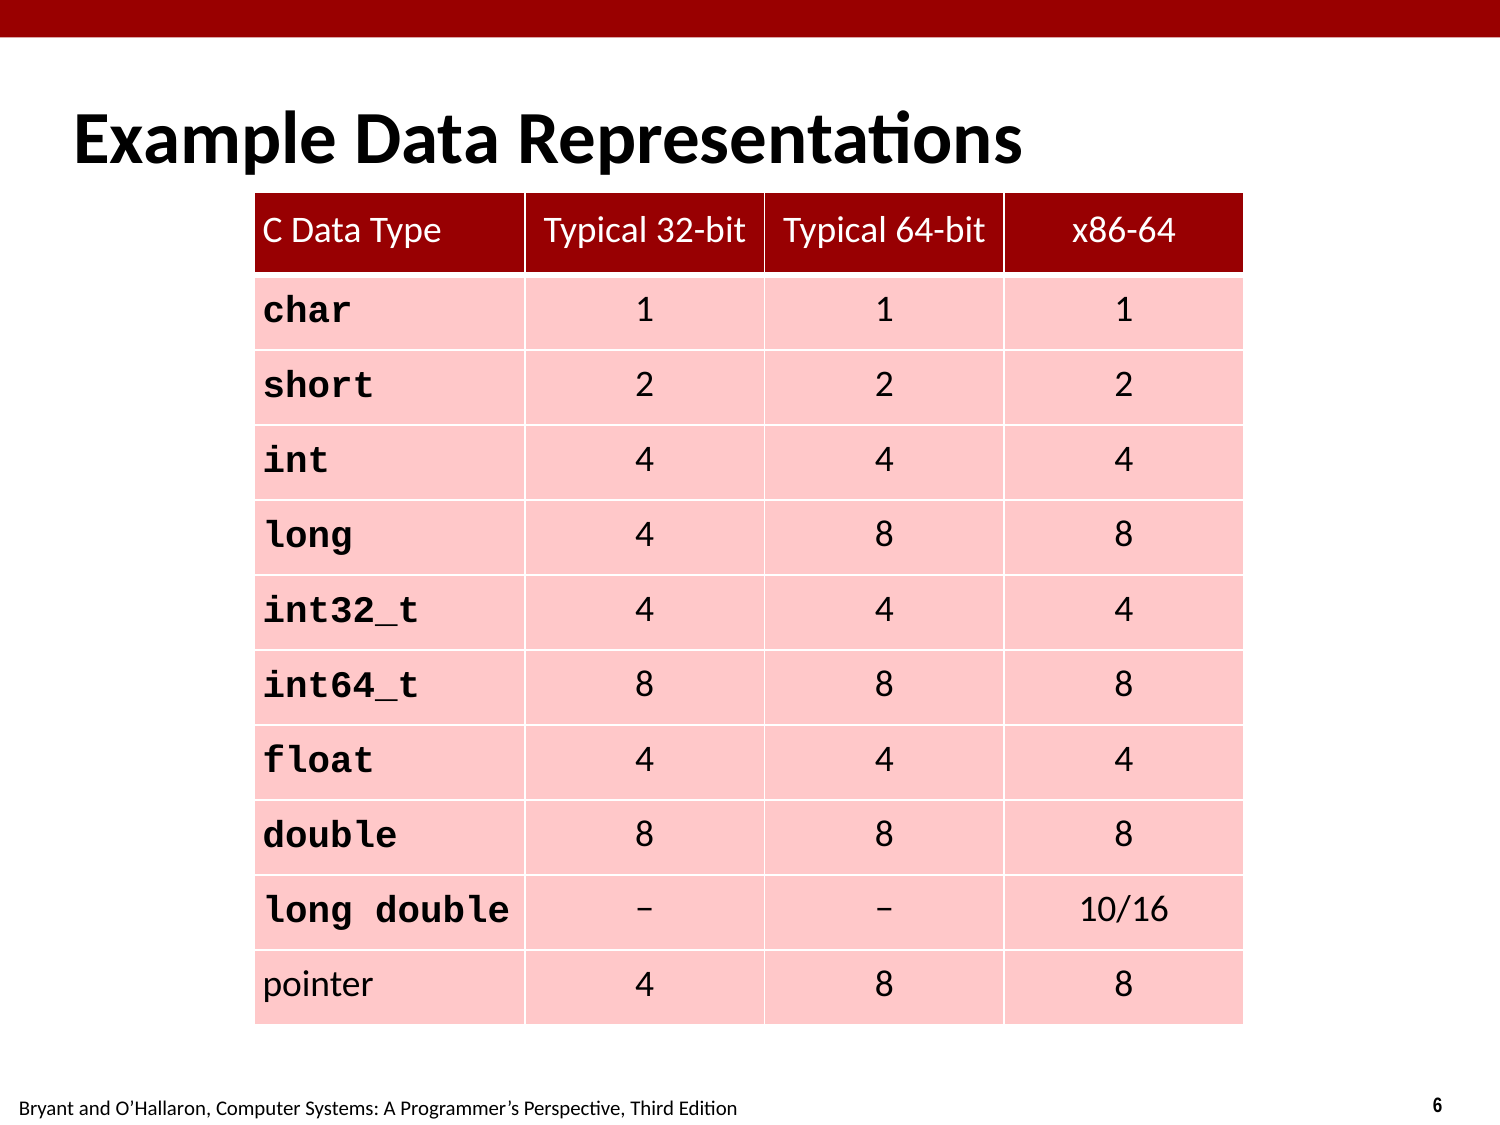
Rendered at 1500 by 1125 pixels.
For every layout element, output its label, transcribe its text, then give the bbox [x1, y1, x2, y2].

table_cell 4 [526, 576, 764, 649]
table_cell 4 [526, 501, 764, 574]
table_header Typical 32-bit [526, 193, 764, 272]
table_cell 8 [765, 801, 1003, 874]
table_cell 8 [526, 801, 764, 874]
table_cell 4 [526, 426, 764, 499]
table_cell 4 [526, 951, 764, 1024]
table_cell 1 [526, 278, 764, 349]
table_cell 1 [765, 278, 1003, 349]
table_cell 2 [526, 351, 764, 424]
table_cell 8 [1005, 951, 1243, 1024]
table_header x86-64 [1005, 193, 1243, 272]
table_cell int32_t [255, 576, 524, 649]
title Example Data Representations [58, 71, 1304, 197]
table_header Typical 64-bit [765, 193, 1003, 272]
table_cell float [255, 726, 524, 799]
table_cell 10/16 [1005, 876, 1243, 949]
table_cell 2 [765, 351, 1003, 424]
table_cell 8 [1005, 501, 1243, 574]
table_cell 8 [1005, 651, 1243, 724]
table_cell short [255, 351, 524, 424]
table_cell 8 [765, 951, 1003, 1024]
table_cell pointer [255, 951, 524, 1024]
table_cell long double [255, 876, 524, 949]
table_cell 4 [765, 726, 1003, 799]
table_cell 4 [526, 726, 764, 799]
table_cell 4 [1005, 576, 1243, 649]
table_cell − [765, 876, 1003, 949]
table_cell int64_t [255, 651, 524, 724]
table_cell 8 [1005, 801, 1243, 874]
table_cell 4 [1005, 426, 1243, 499]
table_cell 1 [1005, 278, 1243, 349]
table_cell 4 [765, 426, 1003, 499]
table_cell 8 [765, 651, 1003, 724]
table_cell 4 [765, 576, 1003, 649]
table_cell 8 [526, 651, 764, 724]
table_cell int [255, 426, 524, 499]
table_cell − [526, 876, 764, 949]
table_cell char [255, 278, 524, 349]
table_cell long [255, 501, 524, 574]
table_cell 4 [1005, 726, 1243, 799]
table_cell 8 [765, 501, 1003, 574]
table_cell double [255, 801, 524, 874]
table_cell 2 [1005, 351, 1243, 424]
table_header C Data Type [255, 193, 524, 272]
